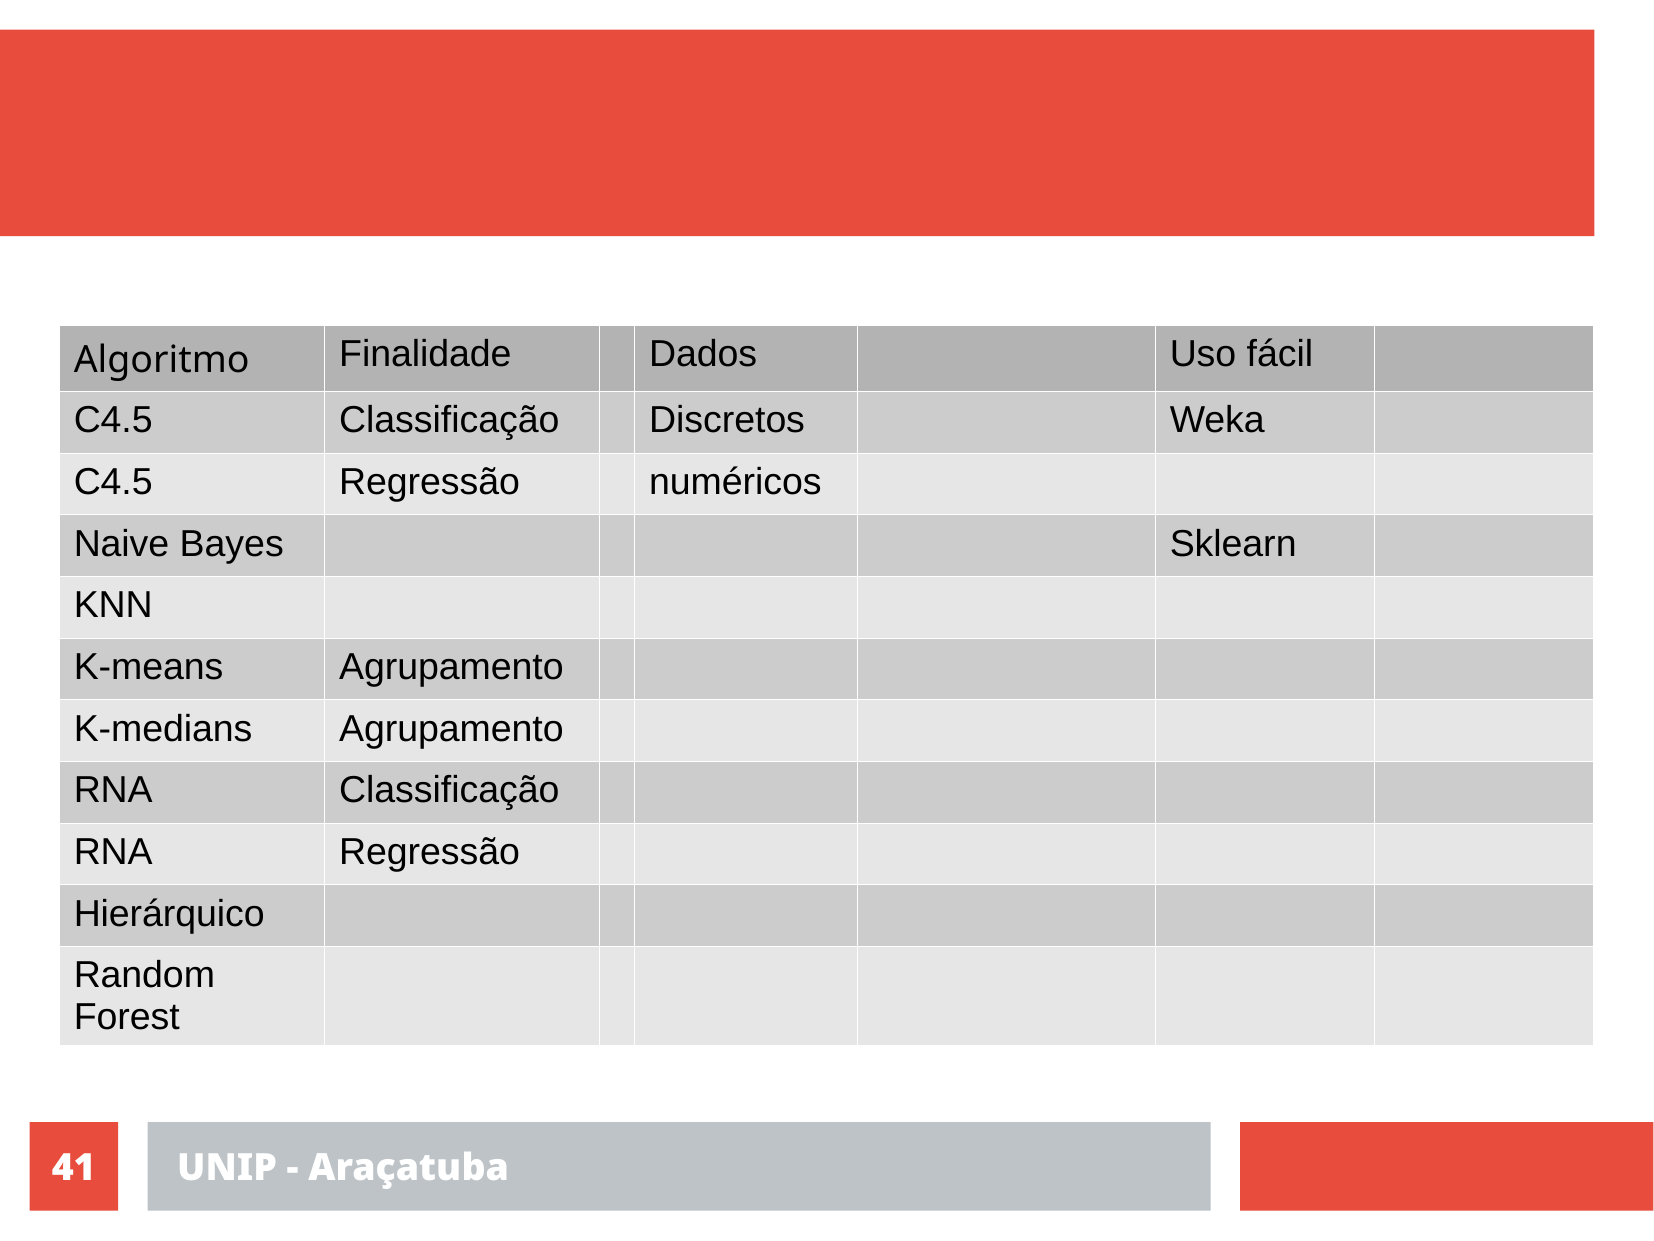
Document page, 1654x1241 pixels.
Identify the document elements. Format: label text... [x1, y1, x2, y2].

table_cell [635, 762, 857, 823]
table_cell [1156, 824, 1374, 884]
table_cell [858, 515, 1155, 576]
table_cell Regressão [325, 824, 599, 884]
table_cell numéricos [635, 454, 857, 514]
table_cell [1375, 515, 1593, 576]
table_cell [635, 885, 857, 946]
table_cell [1375, 762, 1593, 823]
table_header Uso fácil [1156, 326, 1374, 391]
table_cell [1375, 700, 1593, 761]
table_cell [600, 700, 634, 761]
table_cell Hierárquico [60, 885, 324, 946]
table_cell Weka [1156, 392, 1374, 453]
table_cell [325, 577, 599, 638]
table_cell RNA [60, 824, 324, 884]
table_cell Agrupamento [325, 639, 599, 699]
table_header [858, 326, 1155, 391]
table_cell [858, 762, 1155, 823]
table_cell Discretos [635, 392, 857, 453]
table_cell Agrupamento [325, 700, 599, 761]
table_cell [600, 947, 634, 1045]
table_cell [635, 639, 857, 699]
table_header [1375, 326, 1593, 391]
table_cell [1156, 947, 1374, 1045]
table_cell [1156, 577, 1374, 638]
table_header Dados [635, 326, 857, 391]
table_cell [1375, 639, 1593, 699]
table_cell [600, 454, 634, 514]
table_cell Sklearn [1156, 515, 1374, 576]
table_cell [858, 700, 1155, 761]
table_cell [325, 515, 599, 576]
table_cell [600, 515, 634, 576]
table_cell [635, 700, 857, 761]
table_cell C4.5 [60, 454, 324, 514]
table_cell [858, 947, 1155, 1045]
table_header Algoritmo [60, 326, 324, 391]
table_cell [1156, 454, 1374, 514]
table_cell [600, 577, 634, 638]
table_cell [325, 947, 599, 1045]
table_cell [858, 392, 1155, 453]
table_cell [600, 885, 634, 946]
table_cell [635, 824, 857, 884]
table_cell [600, 824, 634, 884]
table_header [600, 326, 634, 391]
table_cell Classificação [325, 392, 599, 453]
table_cell [600, 762, 634, 823]
table_cell [858, 639, 1155, 699]
table_cell Naive Bayes [60, 515, 324, 576]
table_header Finalidade [325, 326, 599, 391]
table_cell [600, 639, 634, 699]
table_cell [1375, 824, 1593, 884]
table_cell [1156, 700, 1374, 761]
table_cell [325, 885, 599, 946]
table_cell Classificação [325, 762, 599, 823]
table_cell [600, 392, 634, 453]
table_cell [635, 577, 857, 638]
table_cell K-medians [60, 700, 324, 761]
table_cell [858, 454, 1155, 514]
table_cell [635, 947, 857, 1045]
table_cell [858, 824, 1155, 884]
table_cell Random Forest [60, 947, 324, 1045]
table_cell [1156, 762, 1374, 823]
table_cell [1375, 947, 1593, 1045]
table_cell Regressão [325, 454, 599, 514]
table_cell [1375, 577, 1593, 638]
table_cell RNA [60, 762, 324, 823]
table_cell [858, 577, 1155, 638]
table_cell [1156, 639, 1374, 699]
table_cell [1375, 885, 1593, 946]
table_cell [858, 885, 1155, 946]
table_cell [1375, 454, 1593, 514]
table_cell K-means [60, 639, 324, 699]
table_cell [1156, 885, 1374, 946]
table_cell KNN [60, 577, 324, 638]
table_cell [635, 515, 857, 576]
table_cell C4.5 [60, 392, 324, 453]
table_cell [1375, 392, 1593, 453]
